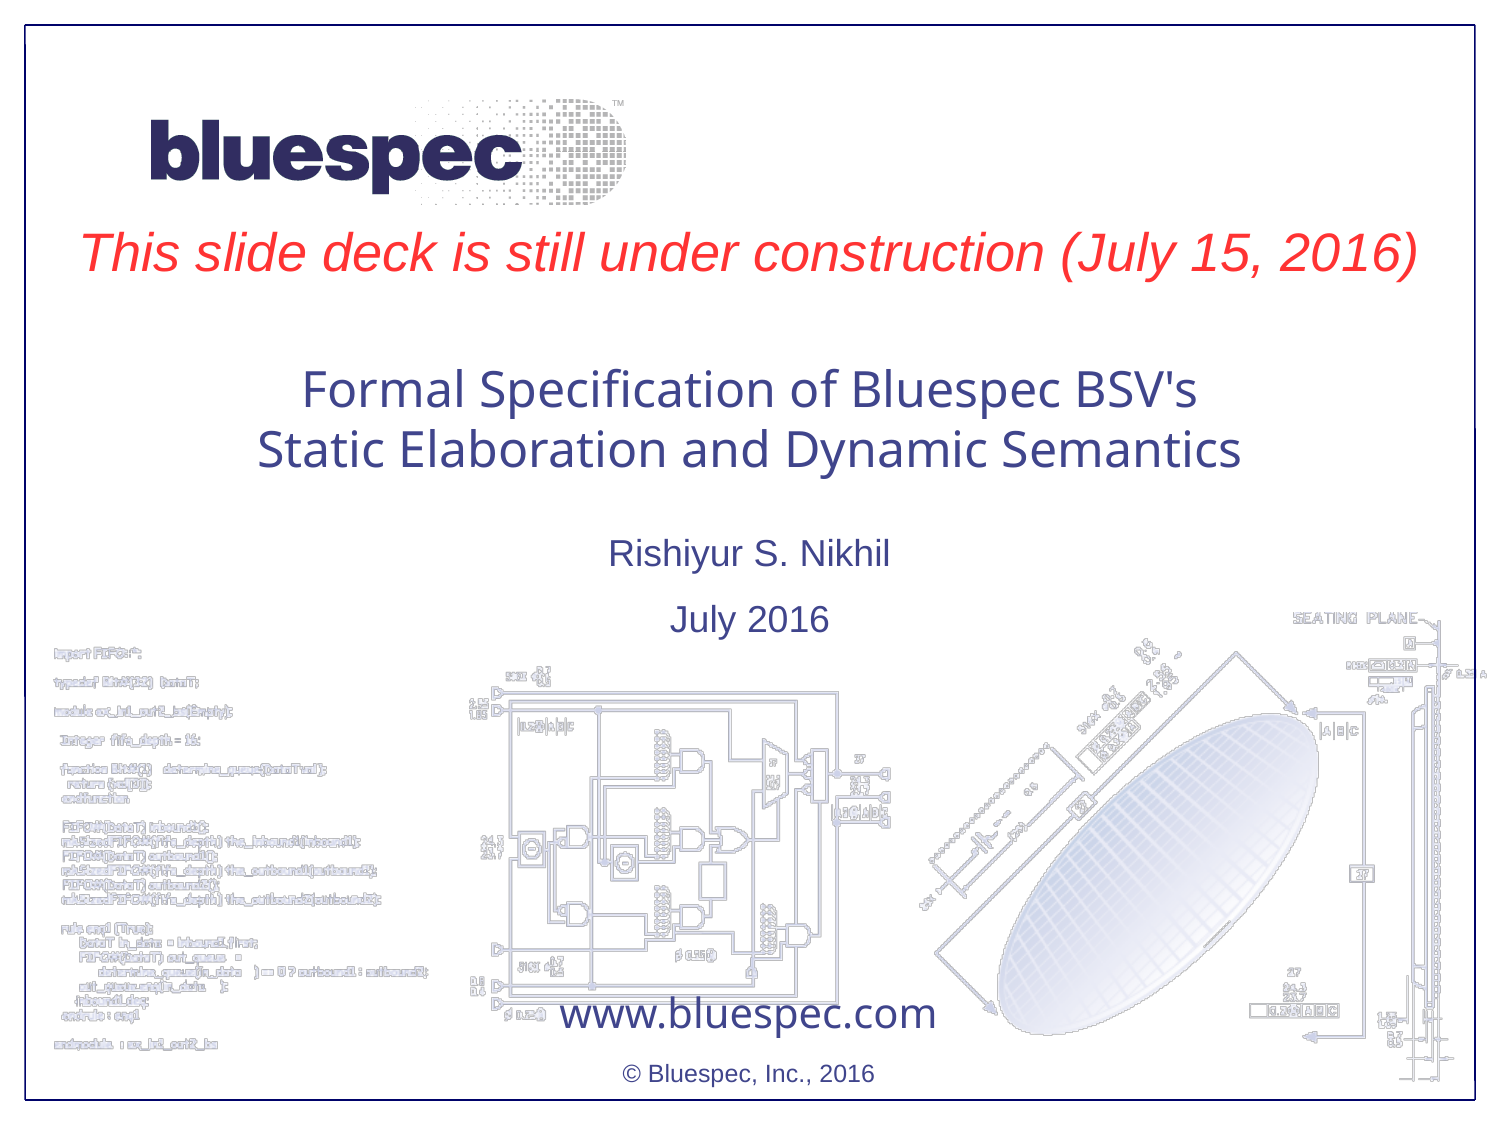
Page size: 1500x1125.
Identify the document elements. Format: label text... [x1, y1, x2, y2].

text_box Rishiyur S. Nikhil [24, 521, 1475, 582]
picture [151, 99, 626, 205]
picture [1476, 612, 1488, 1083]
text_box © Bluespec, Inc., 2016 [24, 1049, 1474, 1095]
text_box July 2016 [25, 587, 1475, 648]
picture [53, 1042, 1474, 1049]
subtitle Formal Specification of Bluespec BSV's Static Elaboration and Dynamic Semantics [21, 350, 1479, 491]
text_box This slide deck is still under construction (July 15, 2016) [25, 210, 1475, 290]
picture [53, 648, 1474, 979]
text_box www.bluespec.com [23, 979, 1475, 1042]
